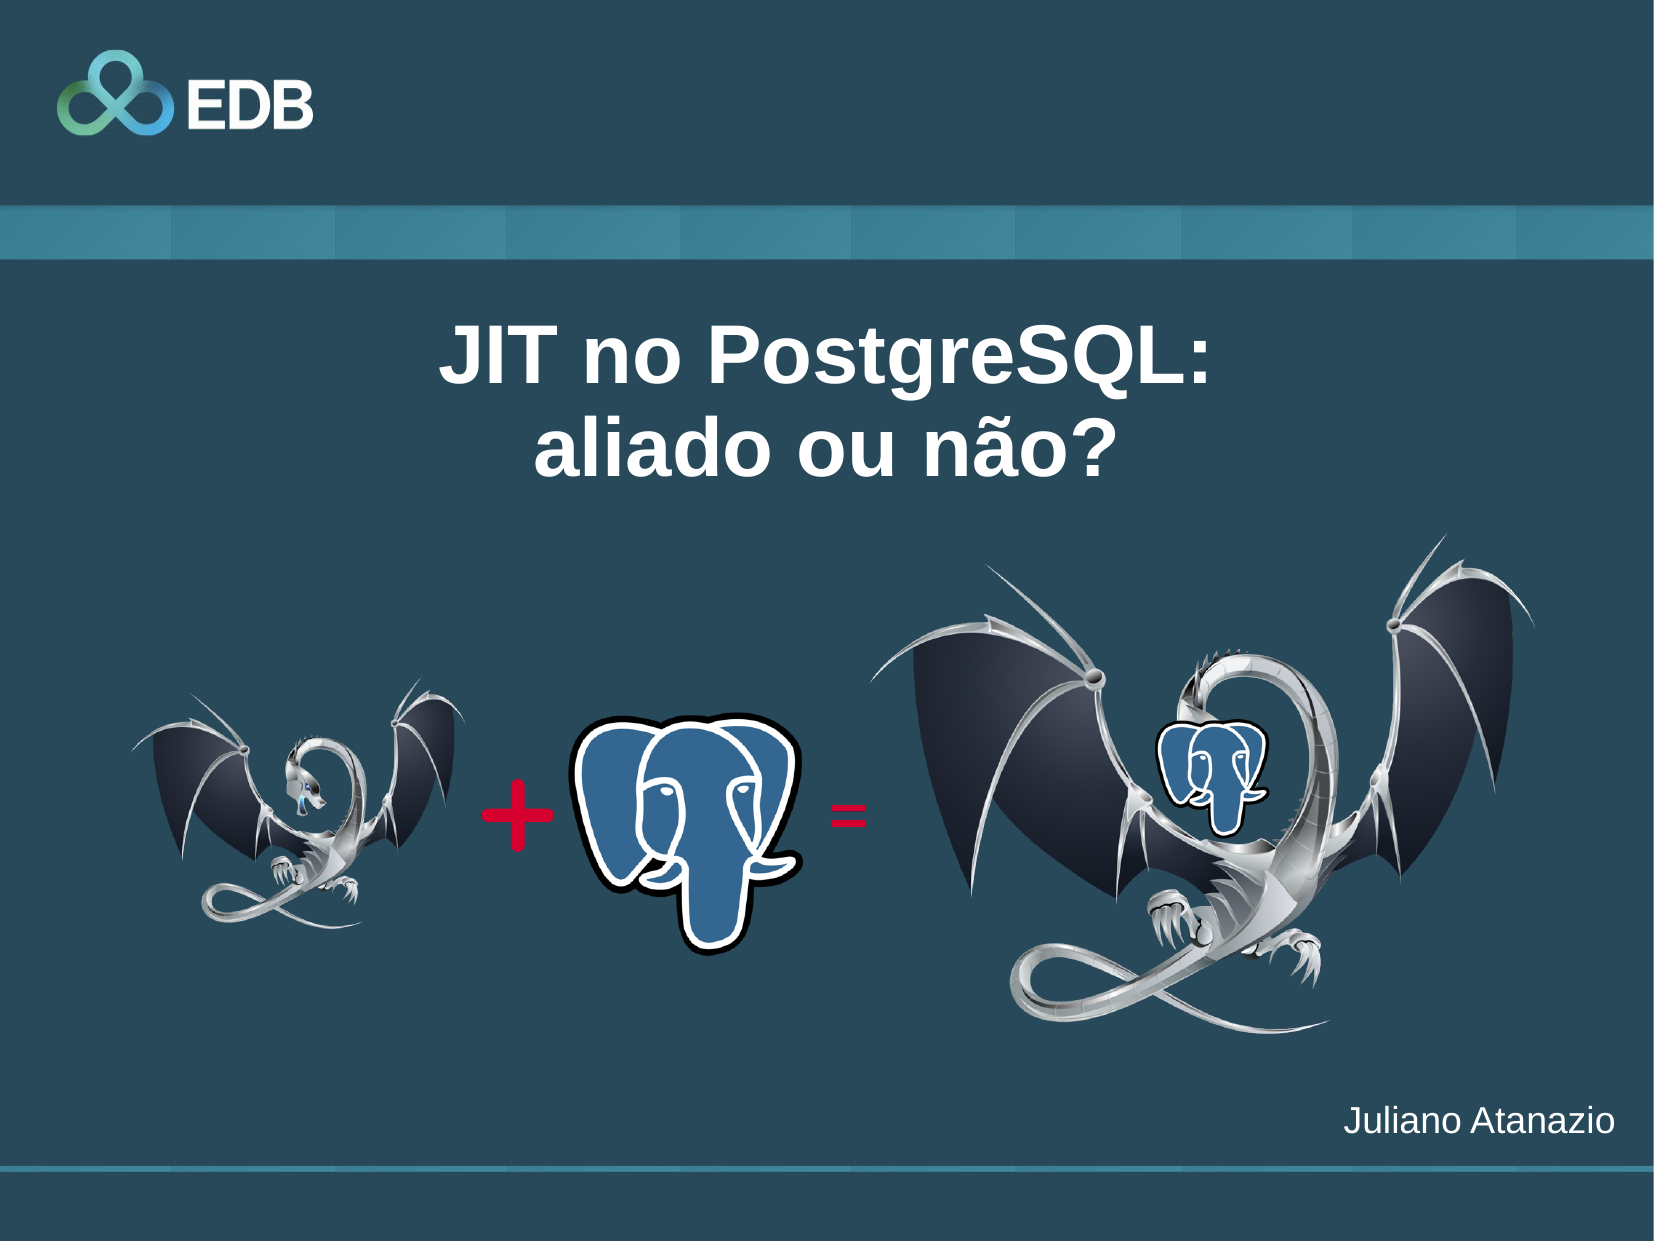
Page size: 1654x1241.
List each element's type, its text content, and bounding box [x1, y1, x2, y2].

picture [0, 0, 1654, 1241]
text_box JIT no PostgreSQL: aliado ou não? [324, 301, 1329, 502]
text_box Juliano Atanazio [1328, 1092, 1654, 1150]
